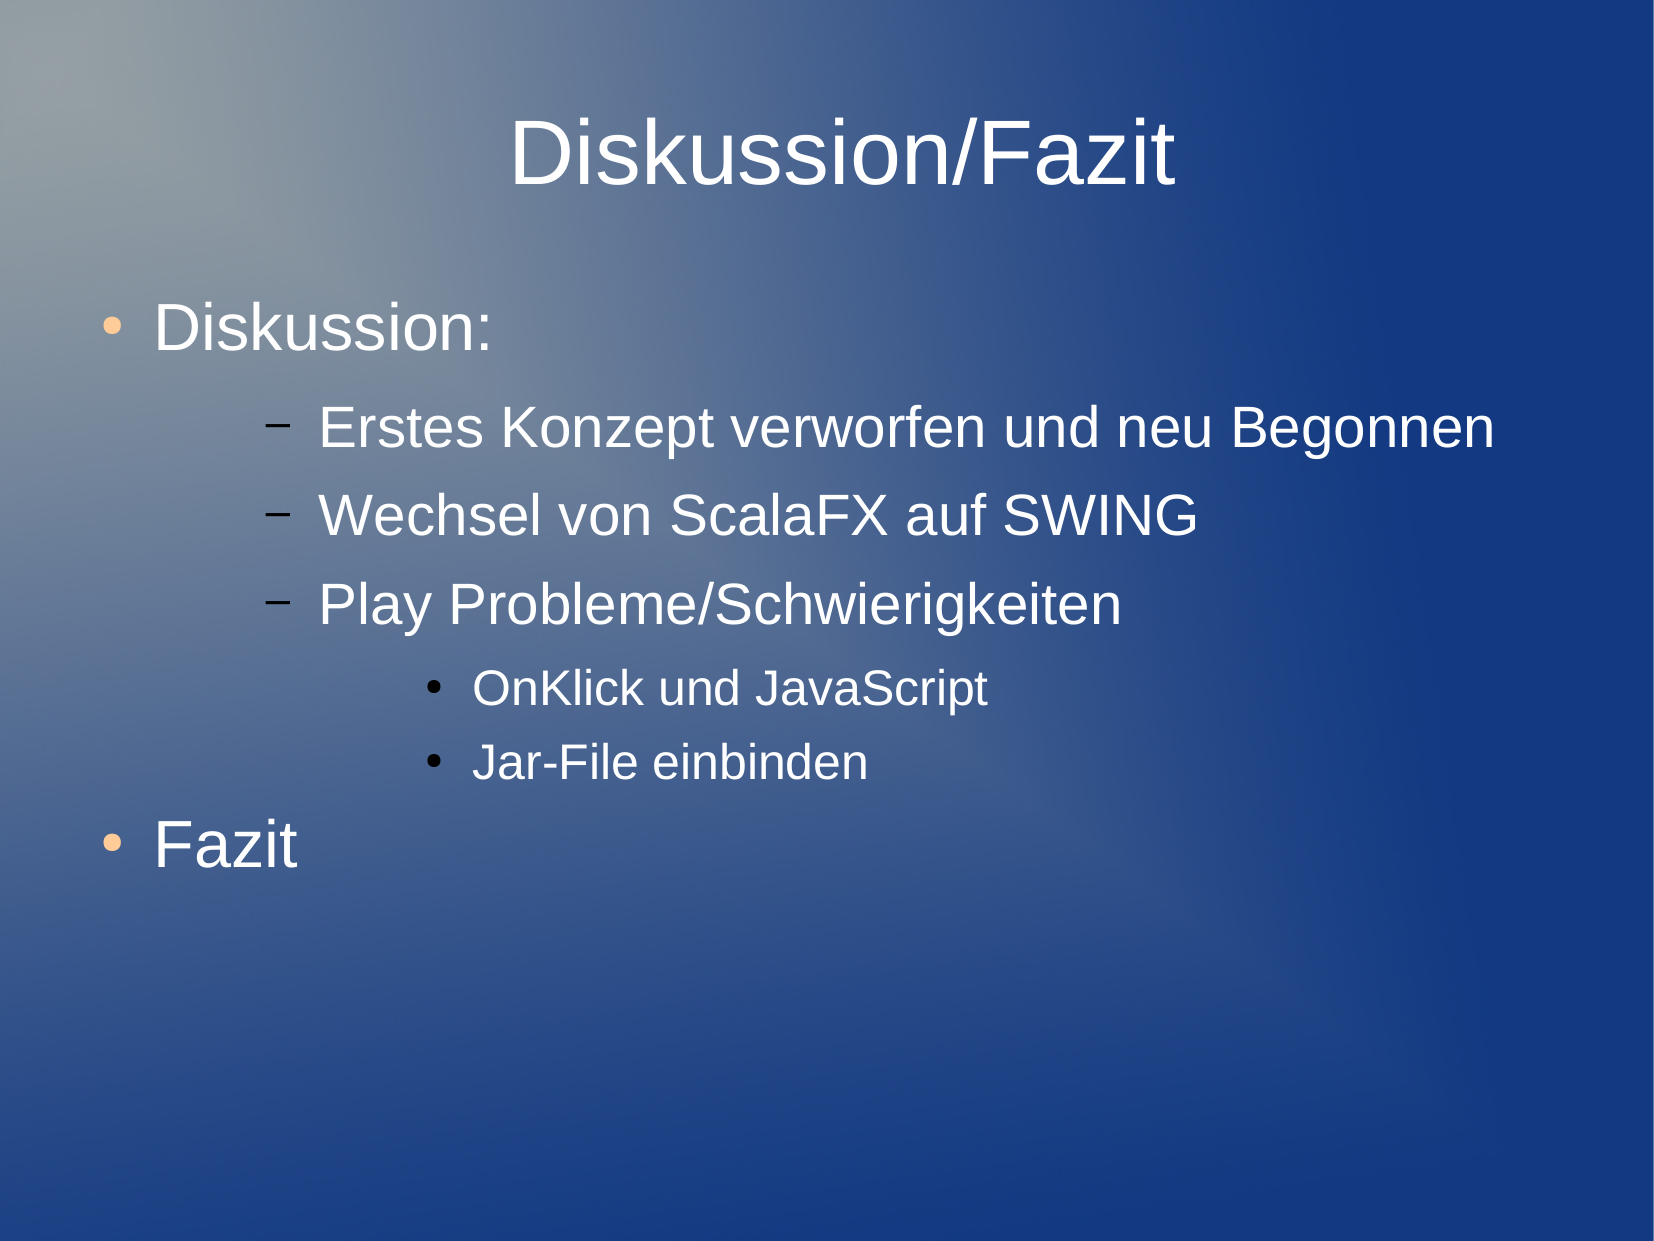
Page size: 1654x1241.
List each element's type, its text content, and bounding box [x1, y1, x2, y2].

title Diskussion/Fazit [82, 49, 1571, 257]
picture [0, 0, 1654, 1241]
list Diskussion: Erstes Konzept verworfen und neu Begonnen Wechsel von ScalaFX auf SWING Play Probleme/Schwierigkeiten OnKlick und JavaScript Jar-File einbinden Fazit [82, 290, 1571, 1109]
